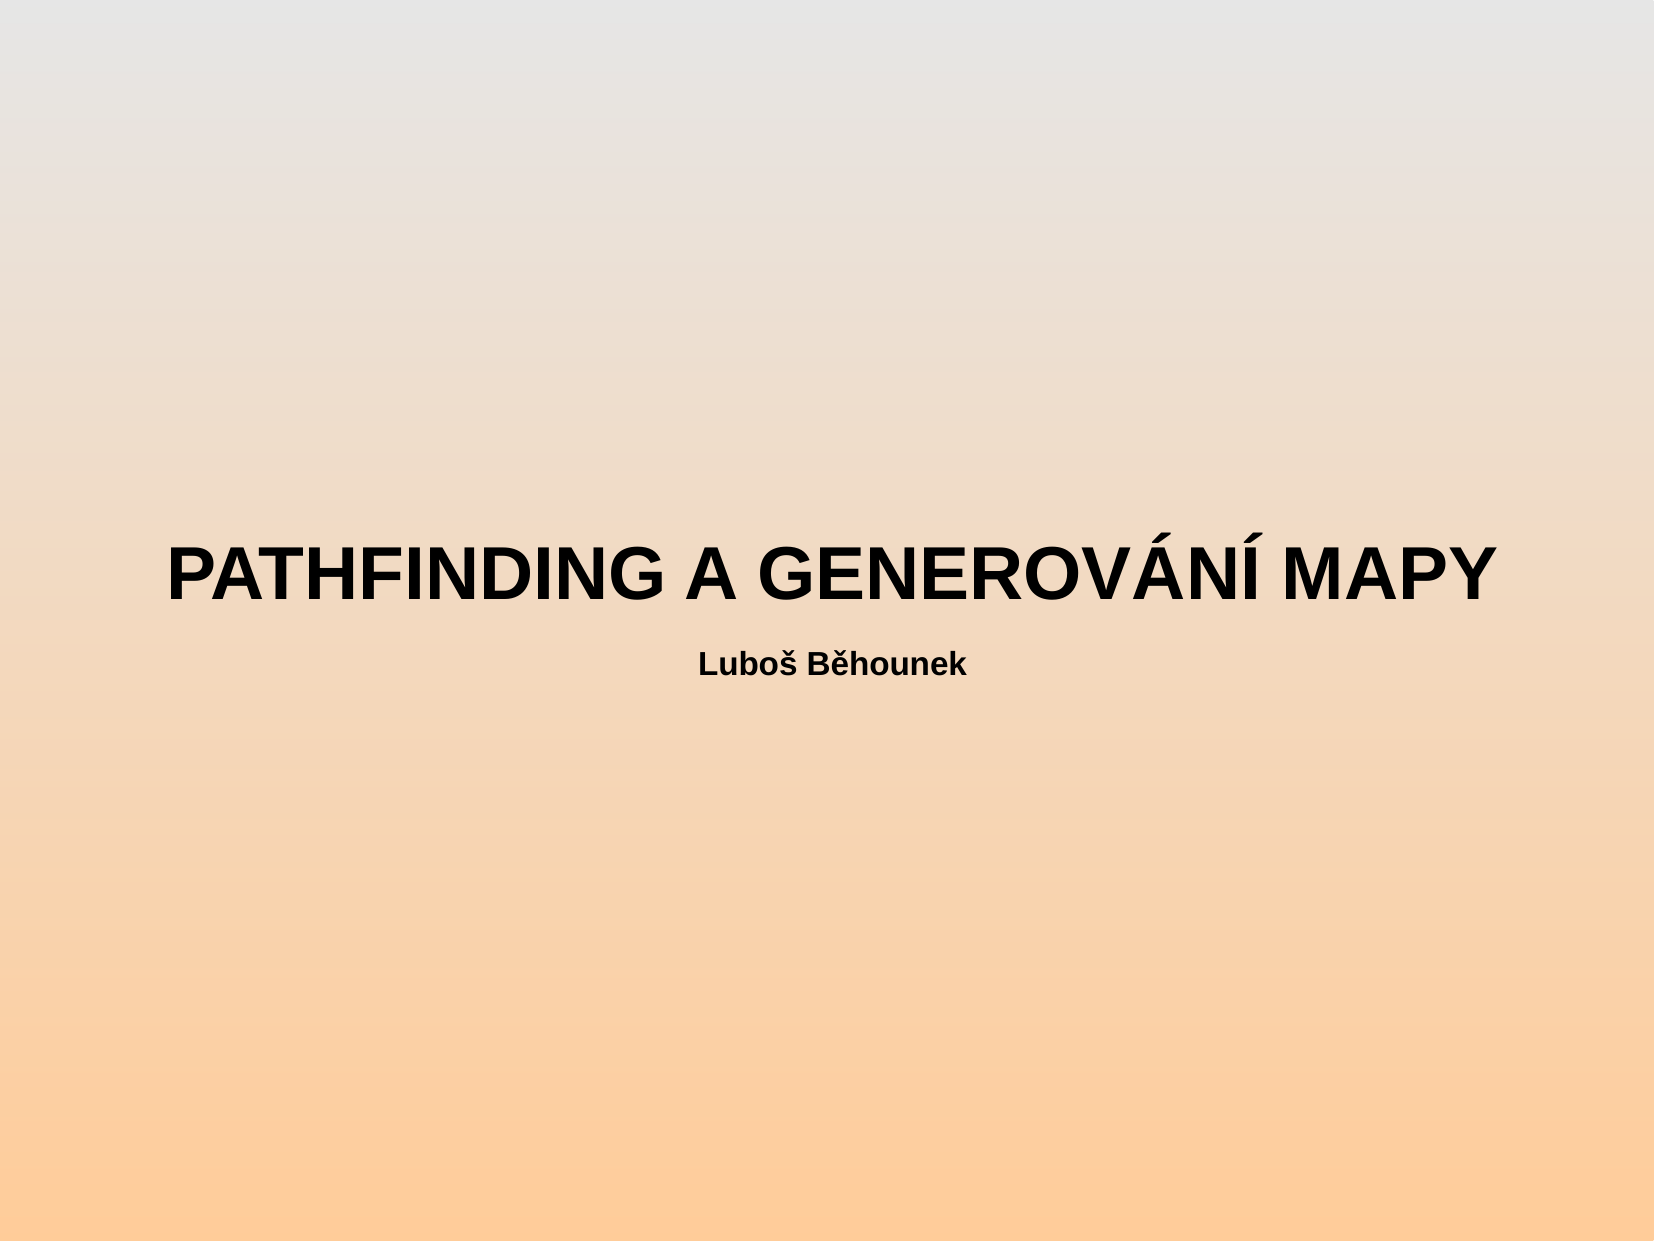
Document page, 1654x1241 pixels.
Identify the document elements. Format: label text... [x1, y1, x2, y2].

list PATHFINDING A GENEROVÁNÍ MAPY Luboš Běhounek [88, 531, 1577, 709]
